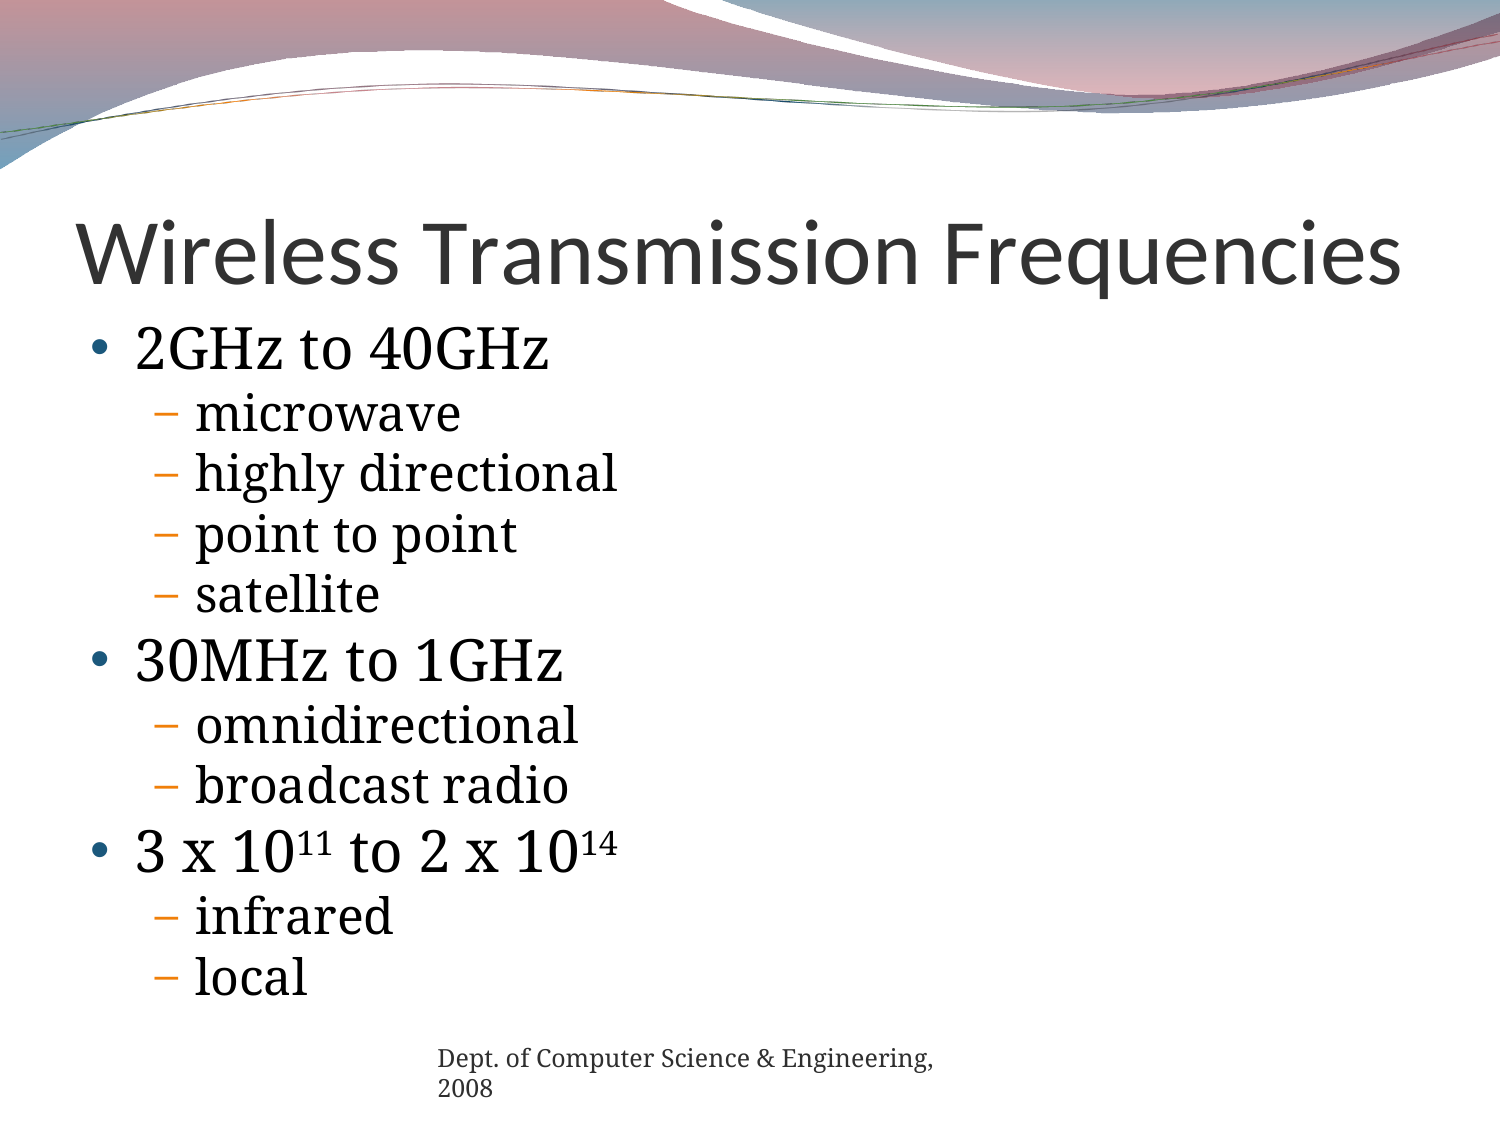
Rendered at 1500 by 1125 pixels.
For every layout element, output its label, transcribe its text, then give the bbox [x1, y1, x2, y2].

text_box Dept. of Computer Science & Engineering, 2008 [437, 1042, 988, 1103]
title Wireless Transmission Frequencies [75, 115, 1426, 304]
picture [0, 33, 1500, 140]
list 2GHz to 40GHz microwave highly directional point to point satellite 30MHz to 1GHz omnidirectional broadcast radio 3 x 1011 to 2 x 1014 infrared local [75, 317, 1426, 1038]
